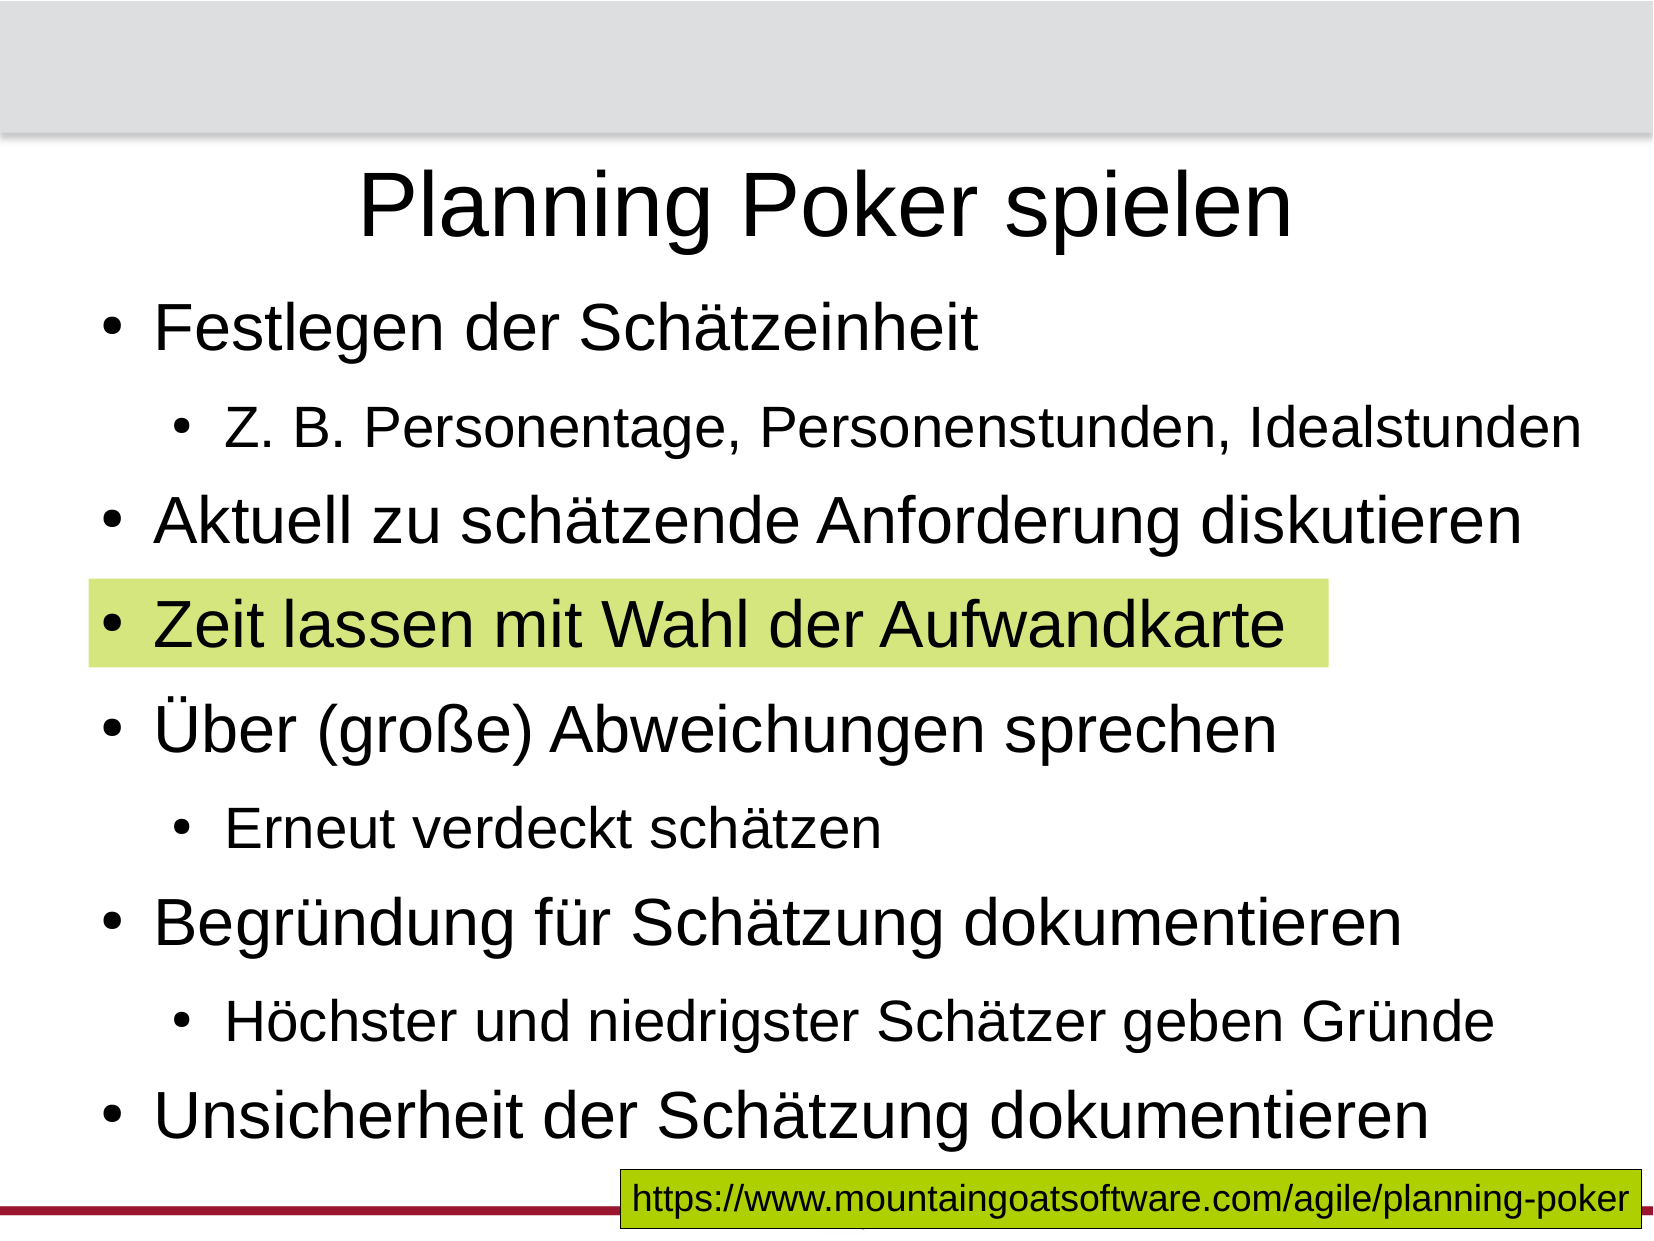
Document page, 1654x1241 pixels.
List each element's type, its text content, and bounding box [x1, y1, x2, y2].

picture [0, 1, 1654, 1237]
title Planning Poker spielen [82, 147, 1571, 257]
list Festlegen der Schätzeinheit Z. B. Personentage, Personenstunden, Idealstunden Aktuell zu schätzende Anforderung diskutieren Zeit lassen mit Wahl der Aufwandkarte Über (große) Abweichungen sprechen Erneut verdeckt schätzen Begründung für Schätzung dokumentieren Höchster und niedrigster Schätzer geben Gründe Unsicherheit der Schätzung dokumentieren [82, 290, 1595, 1217]
text_box https://www.mountaingoatsoftware.com/agile/planning-poker [620, 1169, 1642, 1229]
